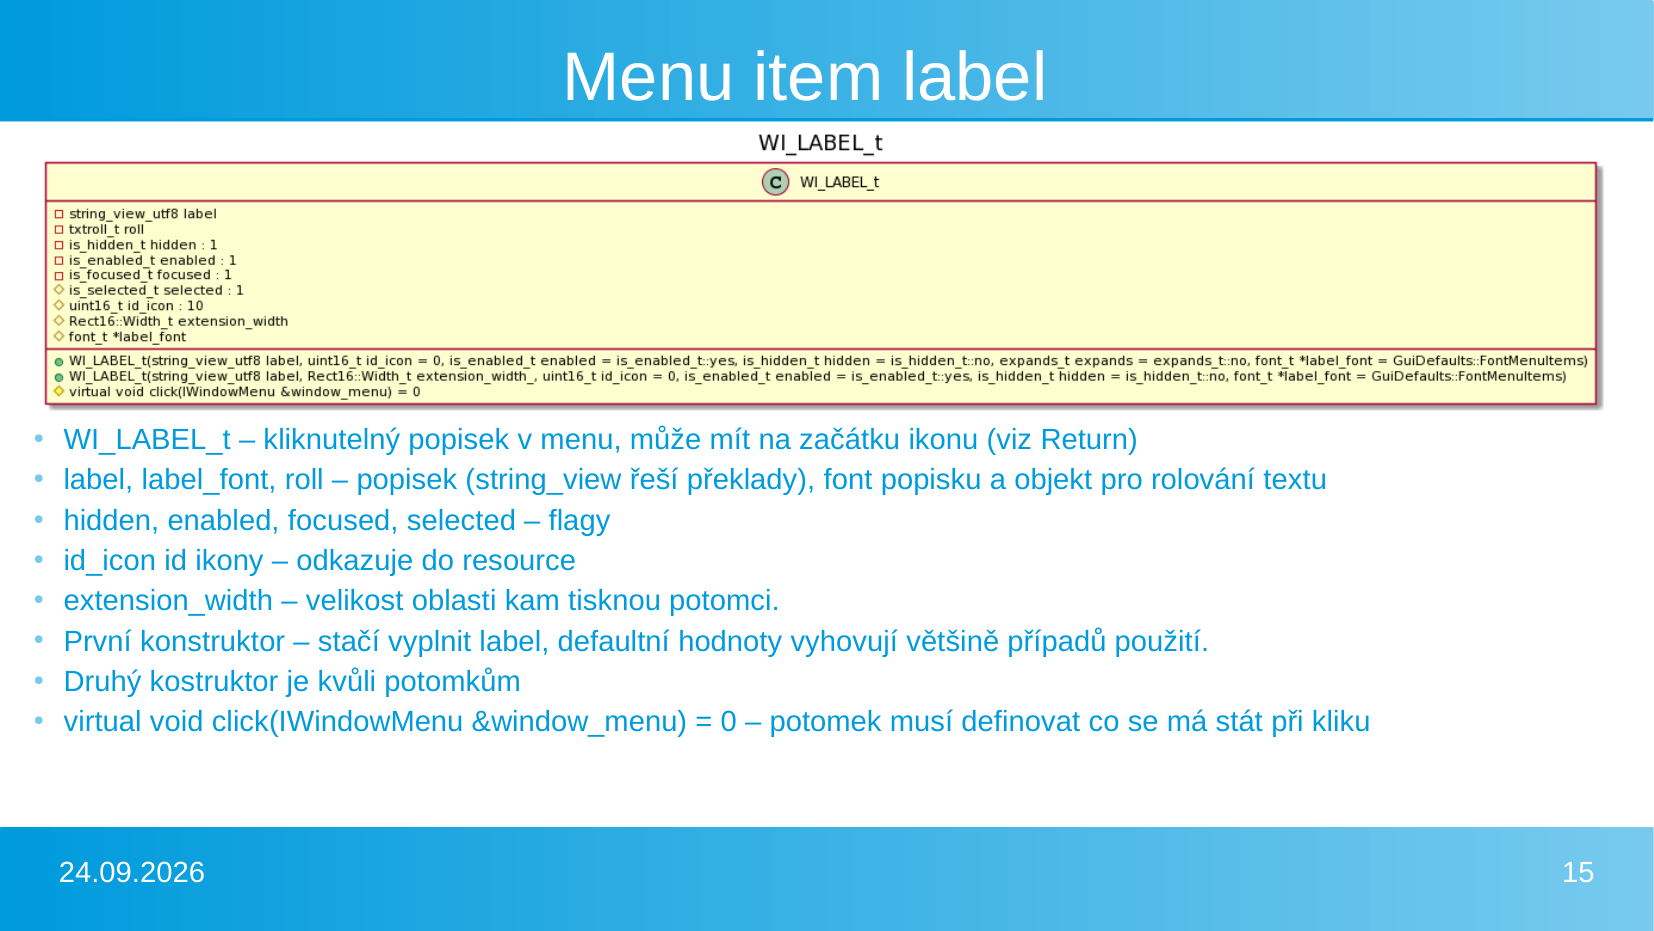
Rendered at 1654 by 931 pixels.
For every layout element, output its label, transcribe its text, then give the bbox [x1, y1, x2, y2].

list WI_LABEL_t – kliknutelný popisek v menu, může mít na začátku ikonu (viz Return) label, label_font, roll – popisek (string_view řeší překlady), font popisku a objekt pro rolování textu hidden, enabled, focused, selected – flagy id_icon id ikony – odkazuje do resource extension_width – velikost oblasti kam tisknou potomci. První konstruktor – stačí vyplnit label, defaultní hodnoty vyhovují většině případů použití. Druhý kostruktor je kvůli potomkům virtual void click(IWindowMenu &window_menu) = 0 – potomek musí definovat co se má stát při kliku [18, 423, 1614, 807]
title Menu item label [37, 37, 1573, 116]
picture [37, 130, 1611, 419]
